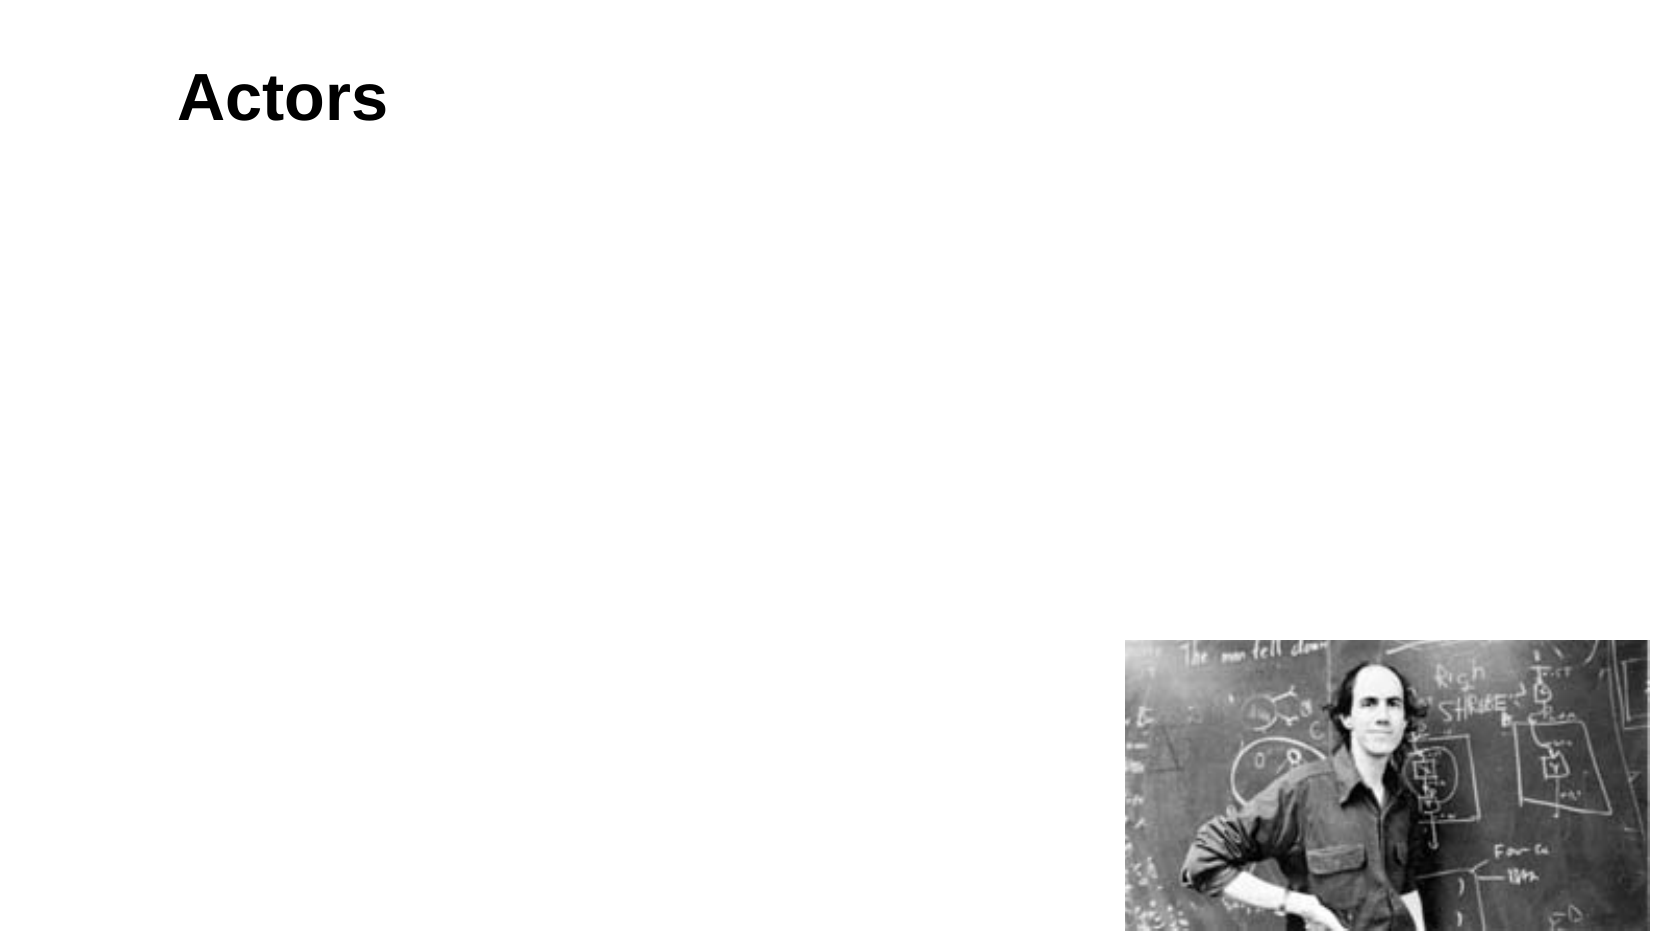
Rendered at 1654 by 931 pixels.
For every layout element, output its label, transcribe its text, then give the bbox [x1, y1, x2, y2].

list Actors [106, 60, 1651, 856]
picture [1125, 640, 1650, 931]
